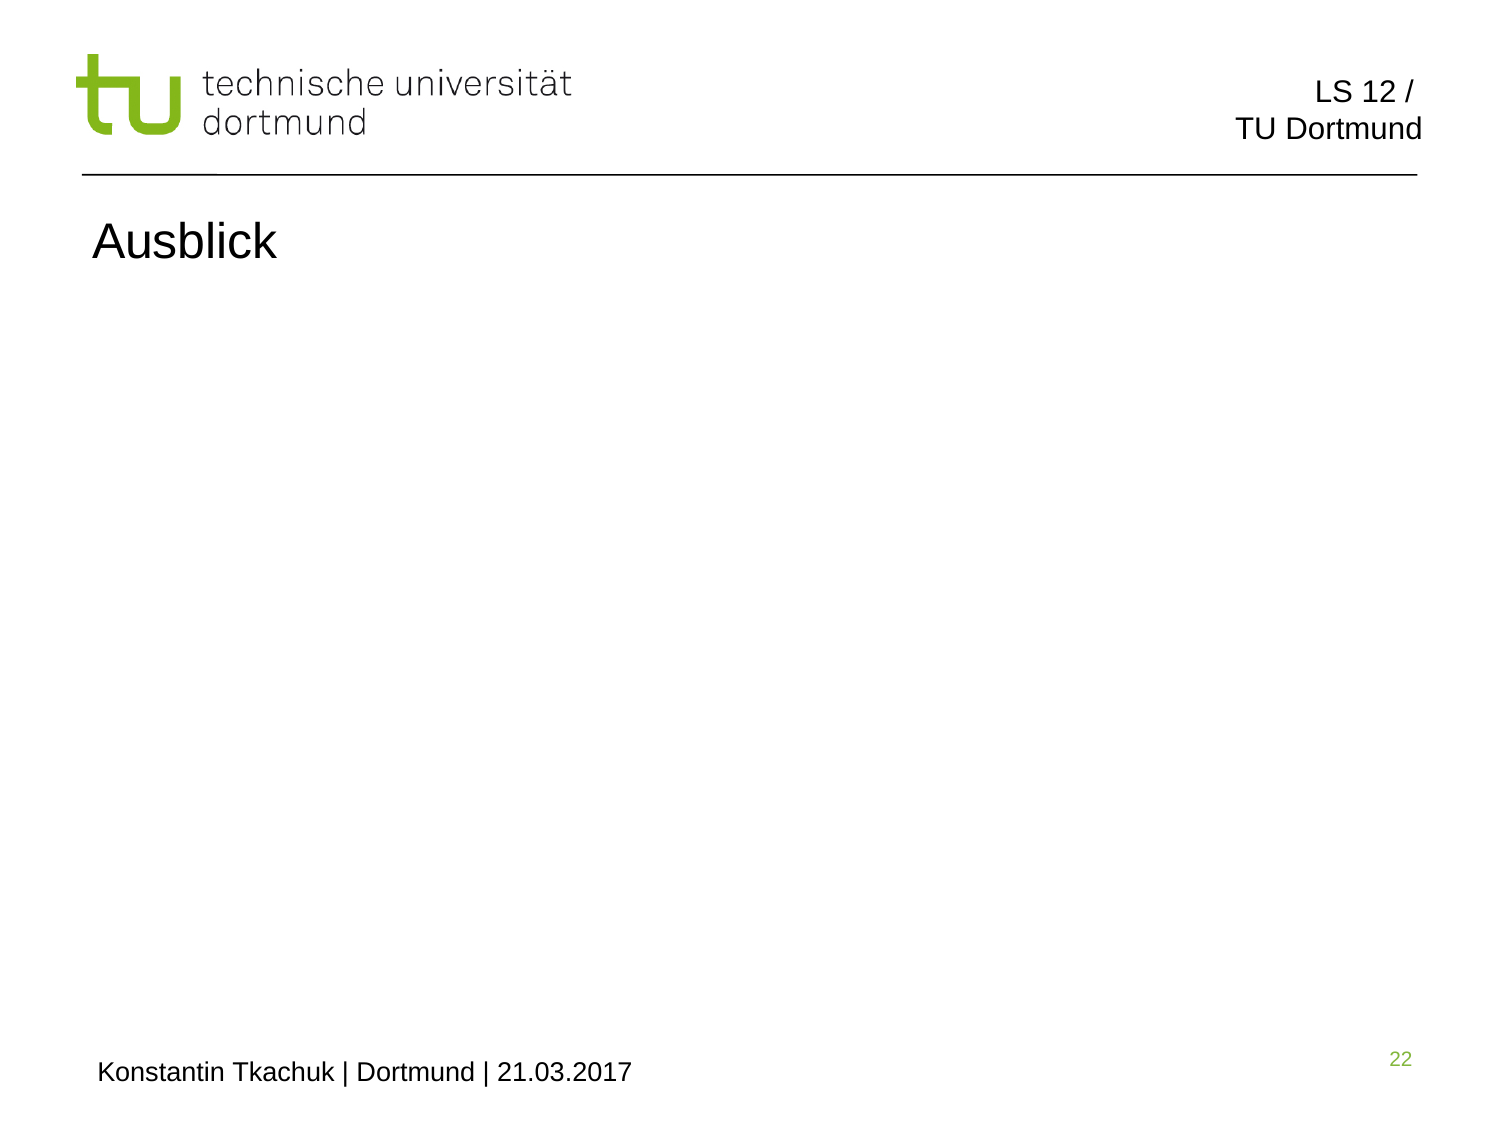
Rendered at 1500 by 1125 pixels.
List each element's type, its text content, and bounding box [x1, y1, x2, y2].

picture [76, 54, 573, 145]
text_box Konstantin Tkachuk | Dortmund | 21.03.2017 [82, 1046, 733, 1083]
title Ausblick [77, 183, 1411, 295]
